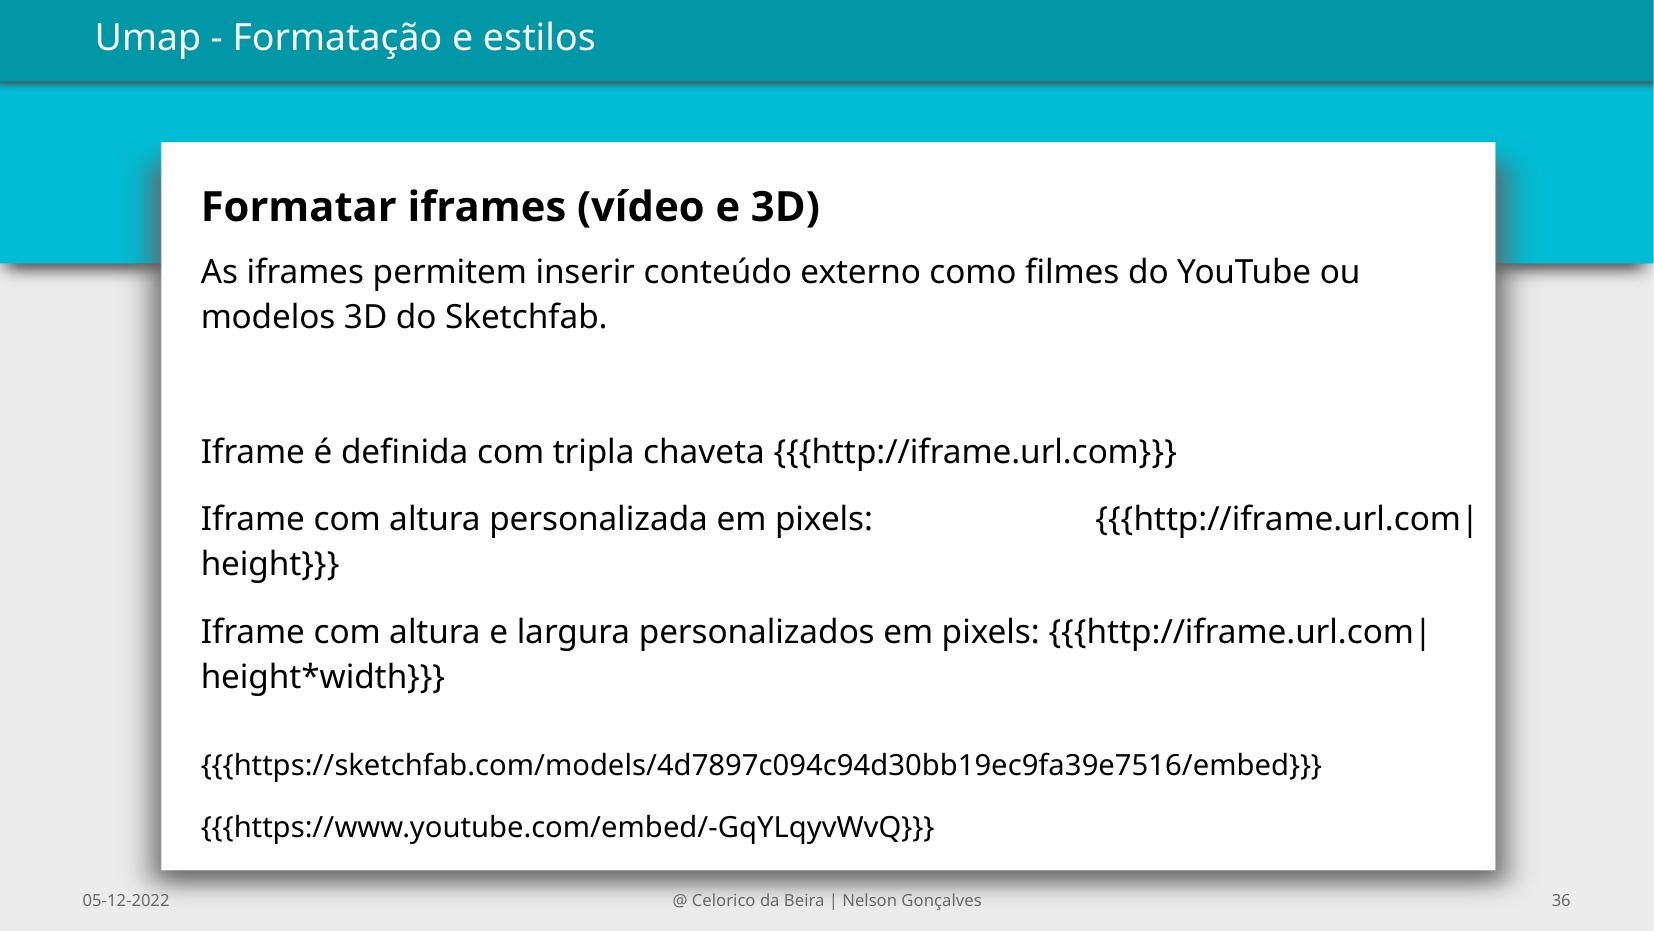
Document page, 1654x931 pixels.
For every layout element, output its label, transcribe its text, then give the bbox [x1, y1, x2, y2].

title Umap - Formatação e estilos [94, 10, 1583, 63]
list Formatar iframes (vídeo e 3D) [200, 177, 1453, 248]
picture [0, 0, 1654, 931]
list {{{https://sketchfab.com/models/4d7897c094c94d30bb19ec9fa39e7516/embed}}} {{{https://www.youtube.com/embed/-GqYLqyvWvQ}}} [200, 744, 1489, 863]
list As iframes permitem inserir conteúdo externo como filmes do YouTube ou modelos 3D do Sketchfab. Iframe é definida com tripla chaveta {{{http://iframe.url.com}}} Iframe com altura personalizada em pixels: {{{http://iframe.url.com|height}}} Iframe com altura e largura personalizados em pixels: {{{http://iframe.url.com|height*width}}} [200, 248, 1489, 744]
